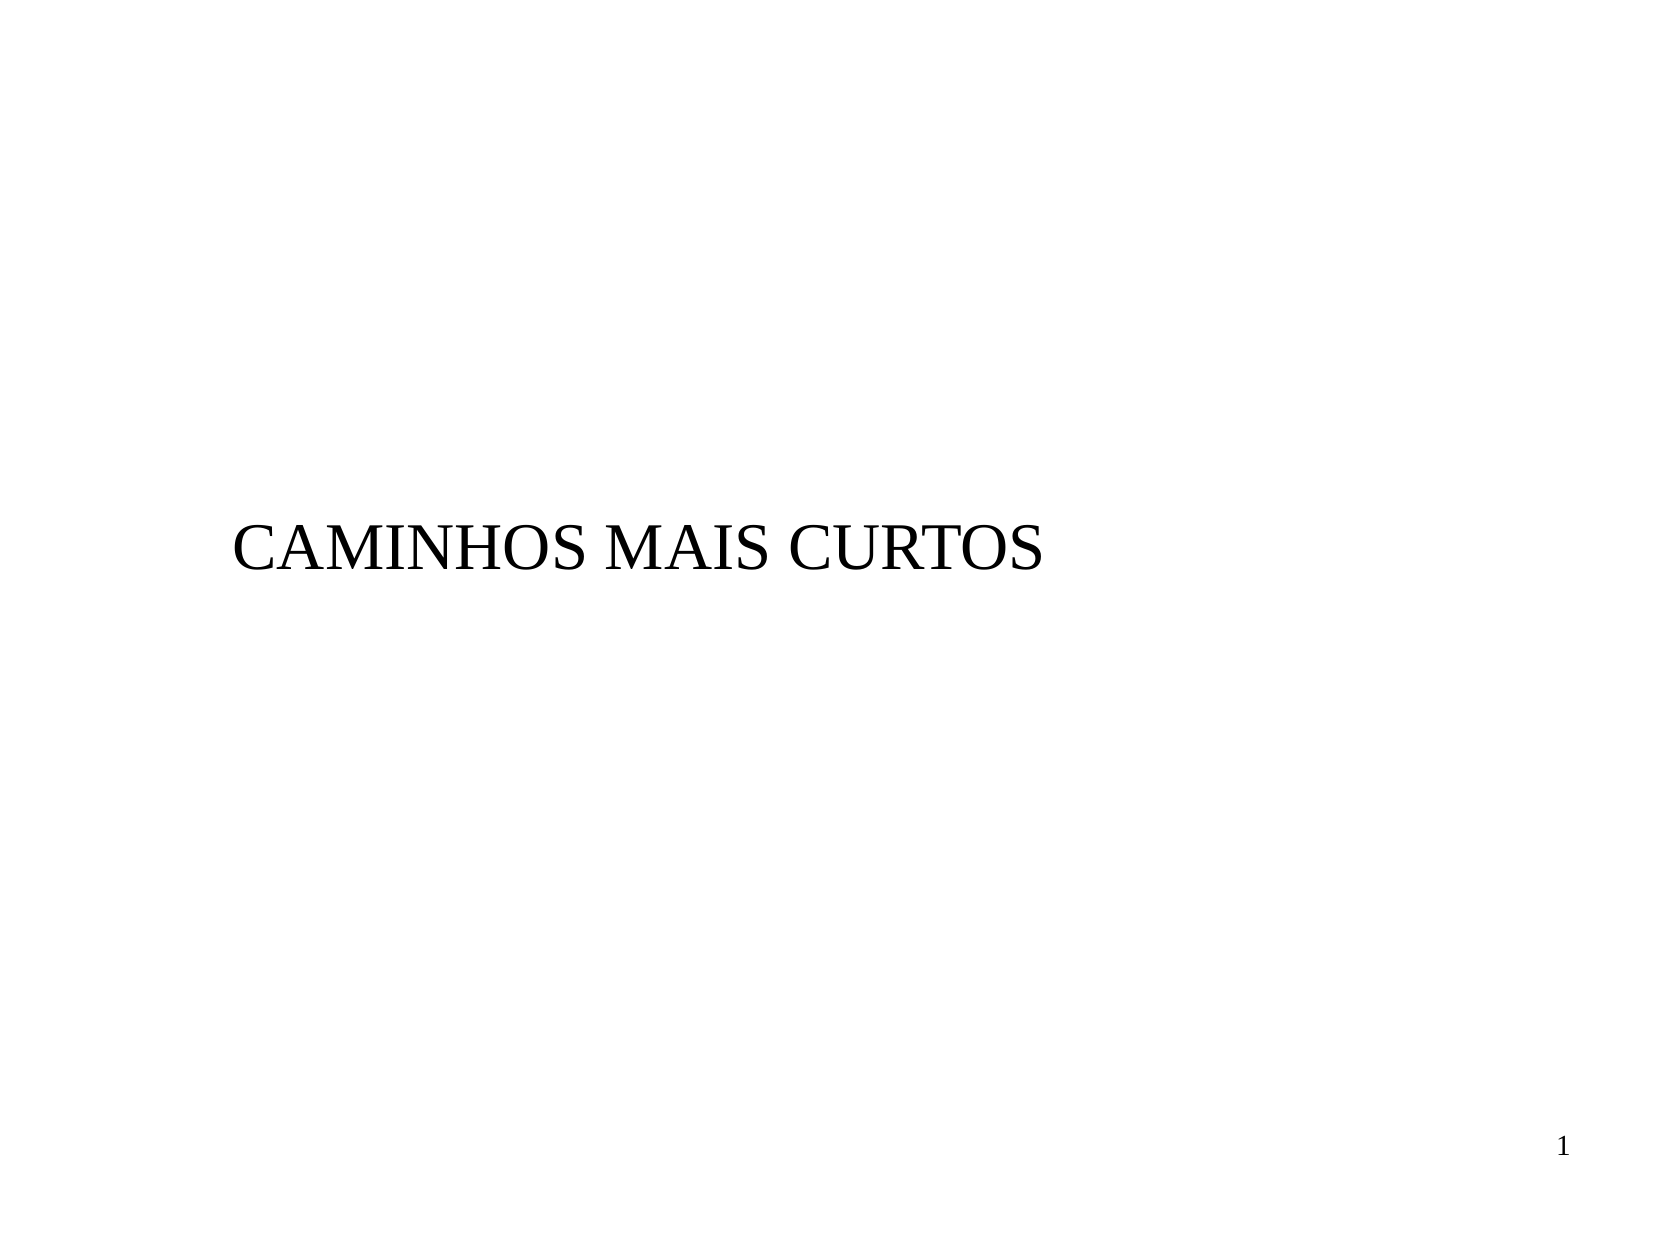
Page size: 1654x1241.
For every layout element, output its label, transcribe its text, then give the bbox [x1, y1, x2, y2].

list CAMINHOS MAIS CURTOS [200, 501, 1447, 627]
